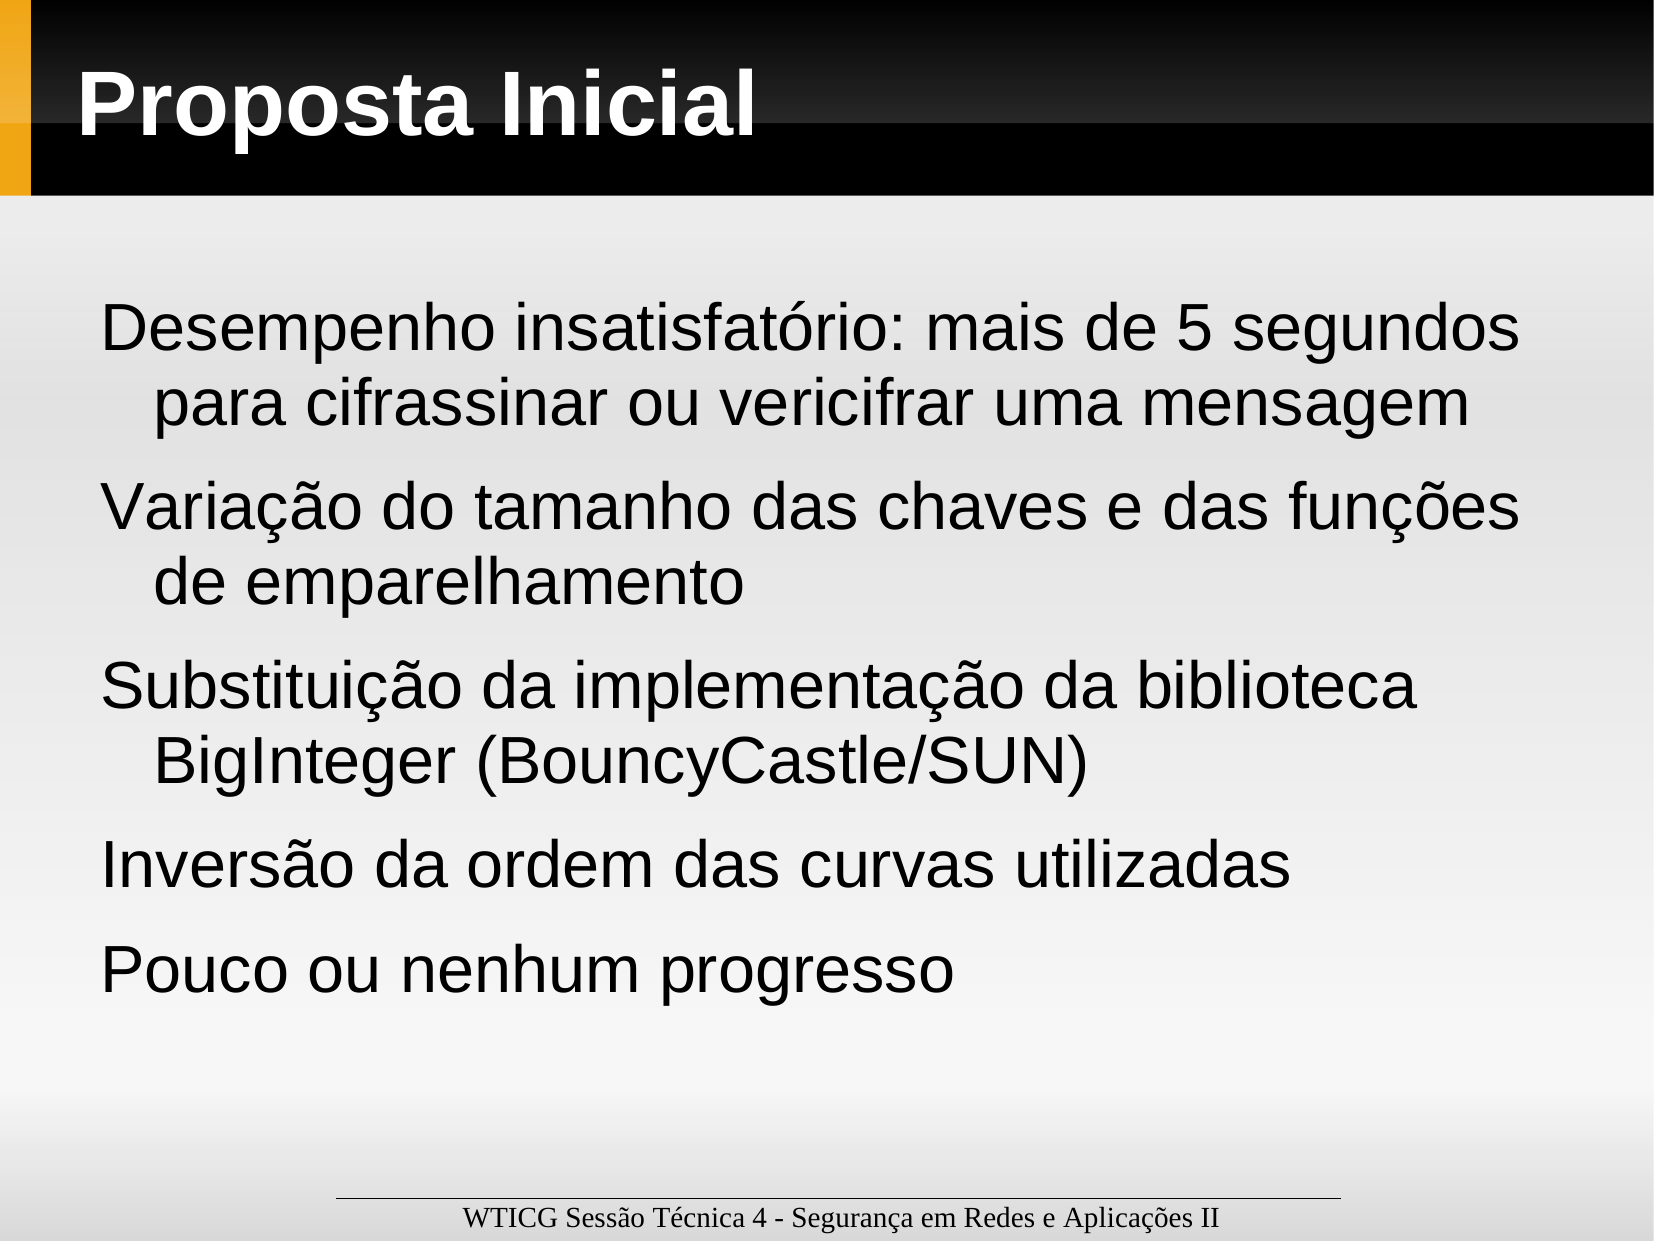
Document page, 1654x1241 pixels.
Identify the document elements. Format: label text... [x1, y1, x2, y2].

title Proposta Inicial [76, 0, 1565, 208]
list Desempenho insatisfatório: mais de 5 segundos para cifrassinar ou vericifrar uma mensagem Variação do tamanho das chaves e das funções de emparelhamento Substituição da implementação da biblioteca BigInteger (BouncyCastle/SUN) Inversão da ordem das curvas utilizadas Pouco ou nenhum progresso [82, 290, 1571, 1109]
picture [0, 0, 1654, 1241]
